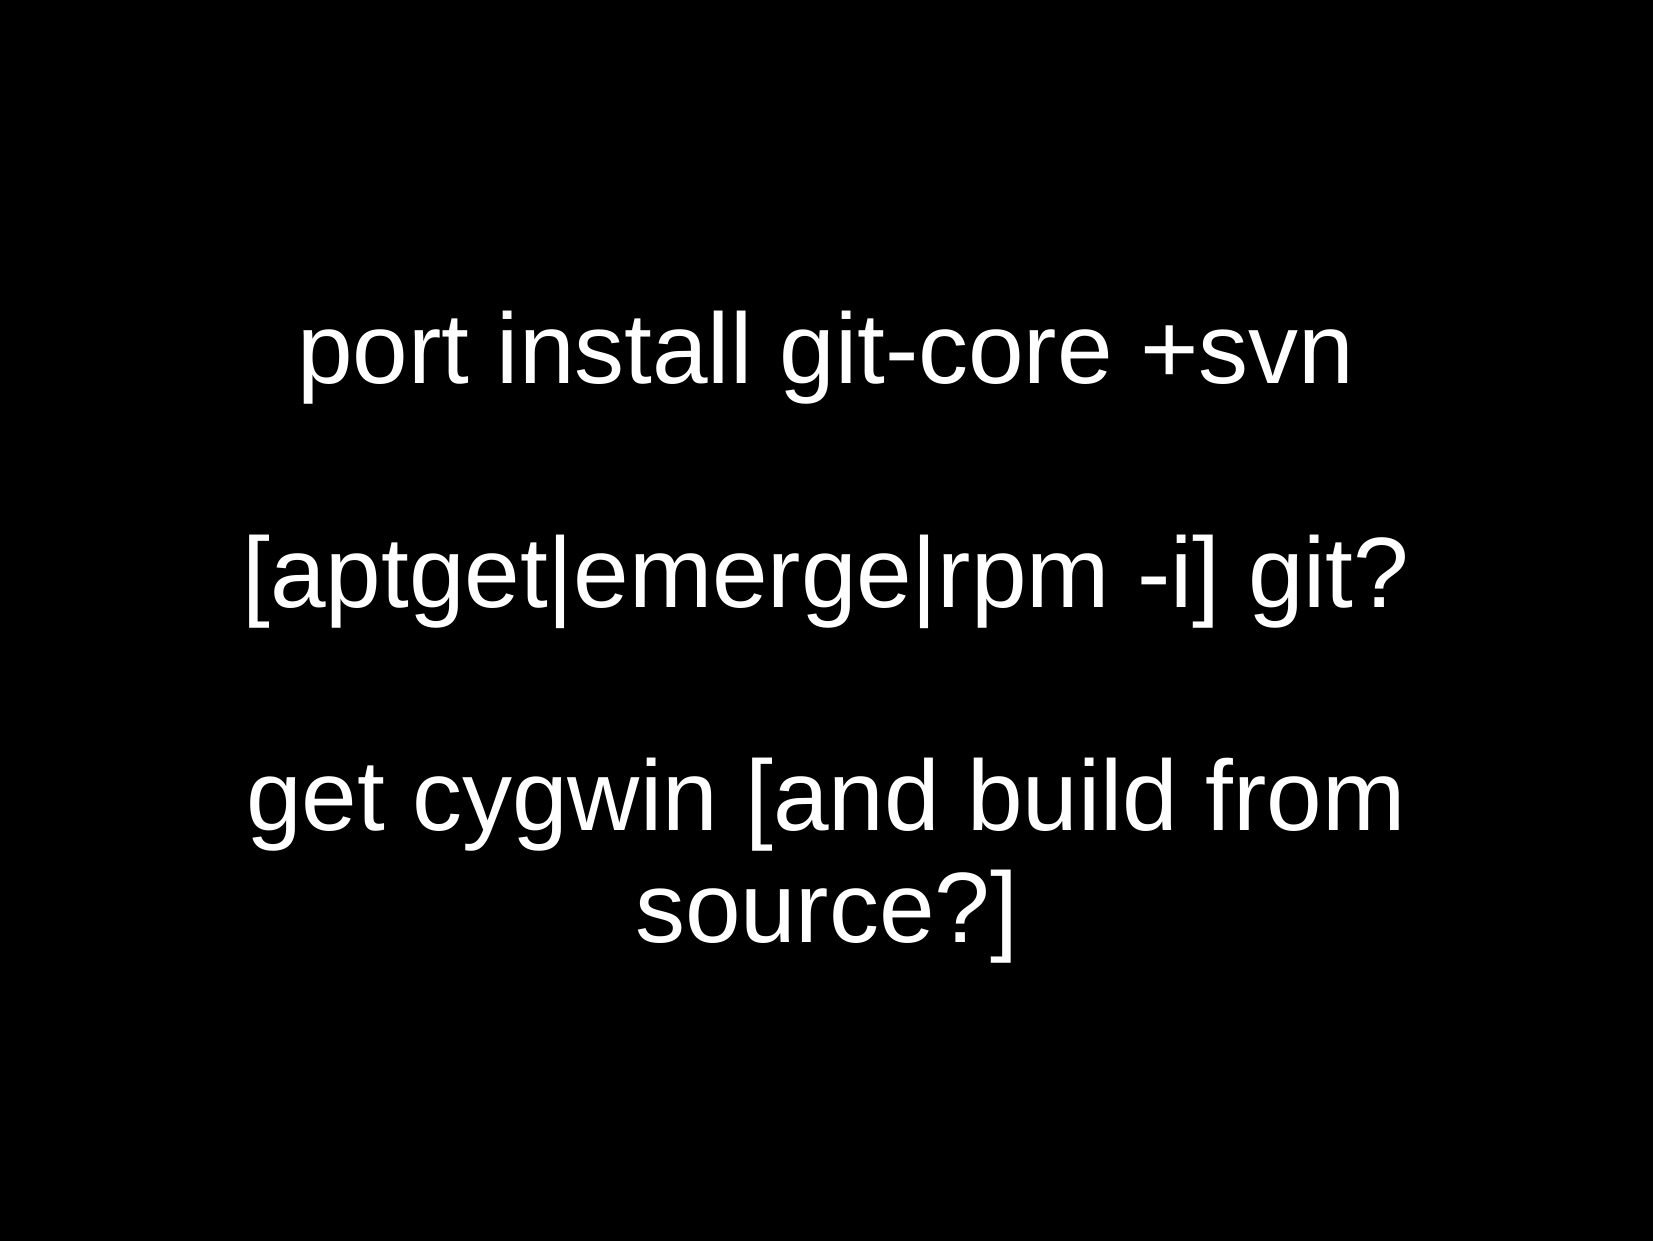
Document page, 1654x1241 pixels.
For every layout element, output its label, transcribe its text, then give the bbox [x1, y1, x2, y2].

title port install git-core +svn [aptget|emerge|rpm -i] git? get cygwin [and build from source?] [82, 283, 1571, 974]
